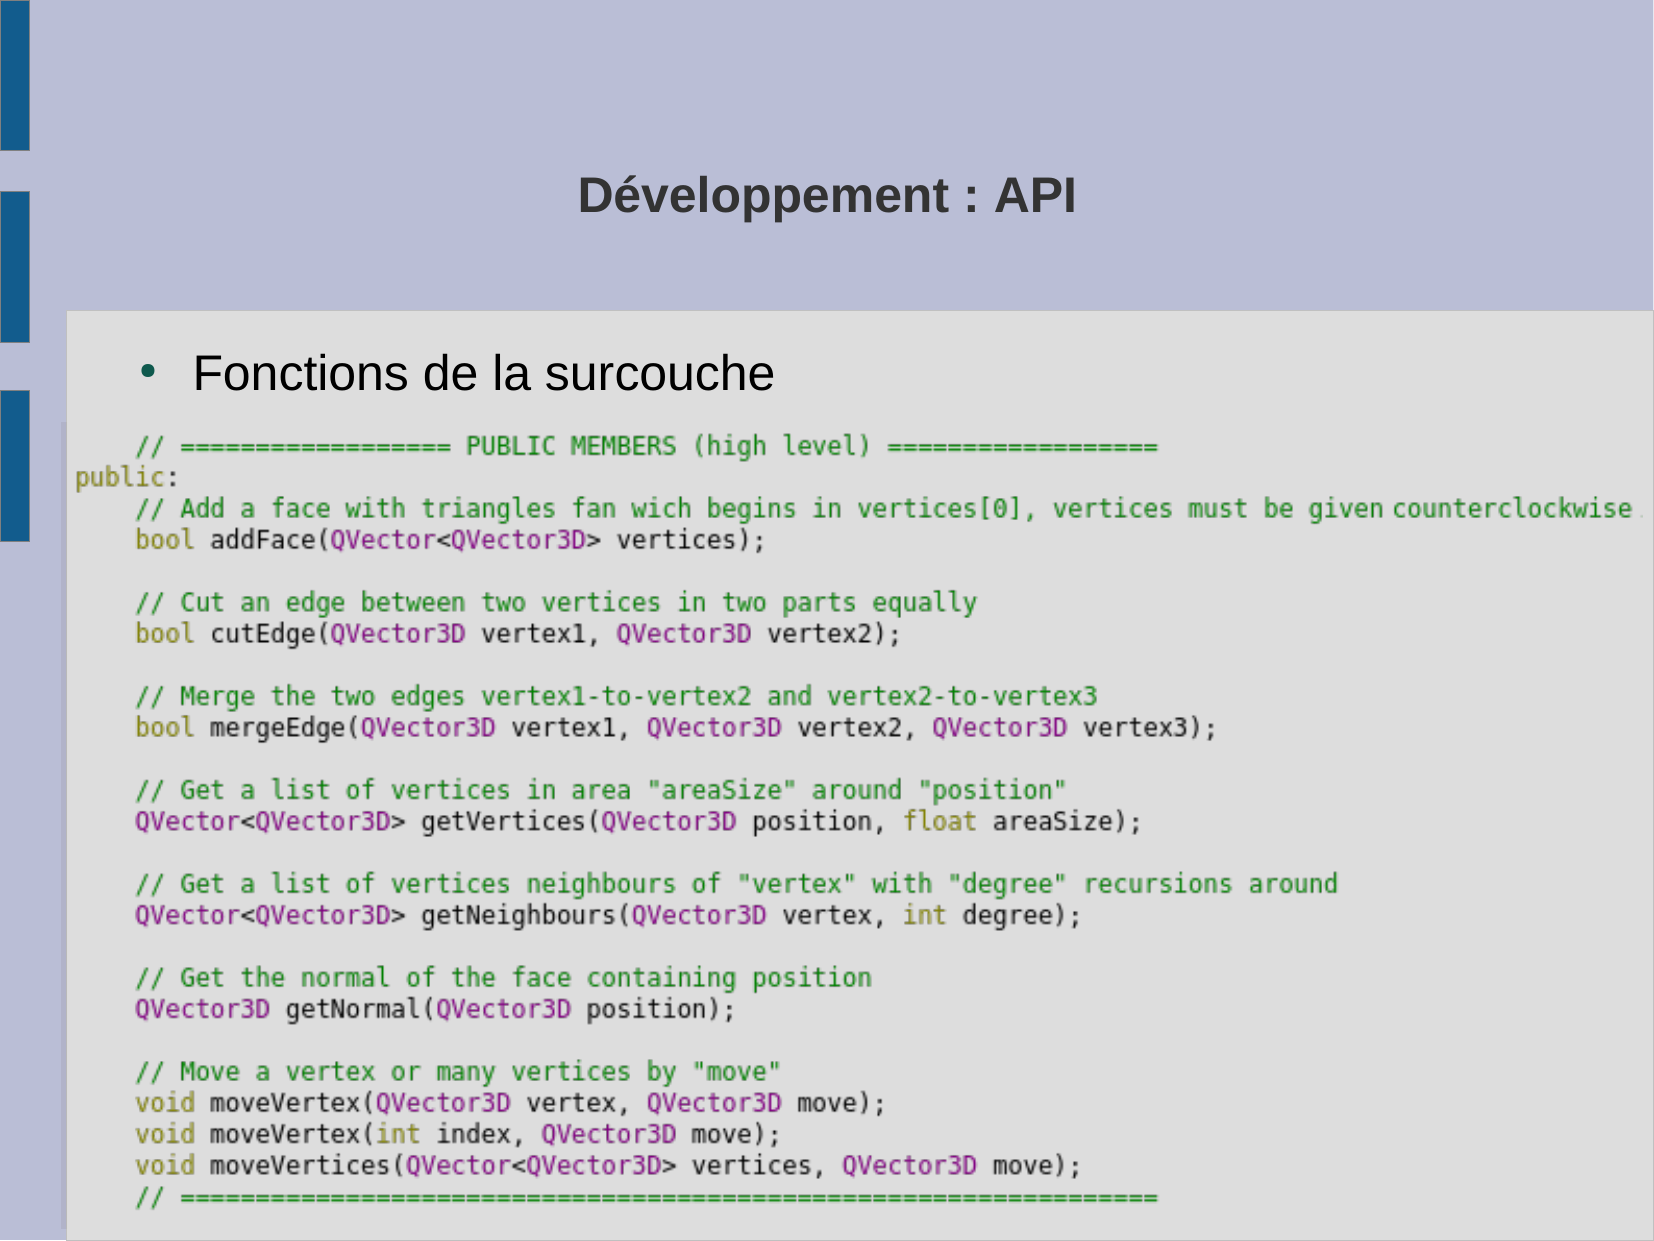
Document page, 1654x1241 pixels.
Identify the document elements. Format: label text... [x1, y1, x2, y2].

list Fonctions de la surcouche [121, 344, 1534, 422]
title Développement : API [121, 91, 1534, 299]
picture [61, 422, 1643, 1229]
